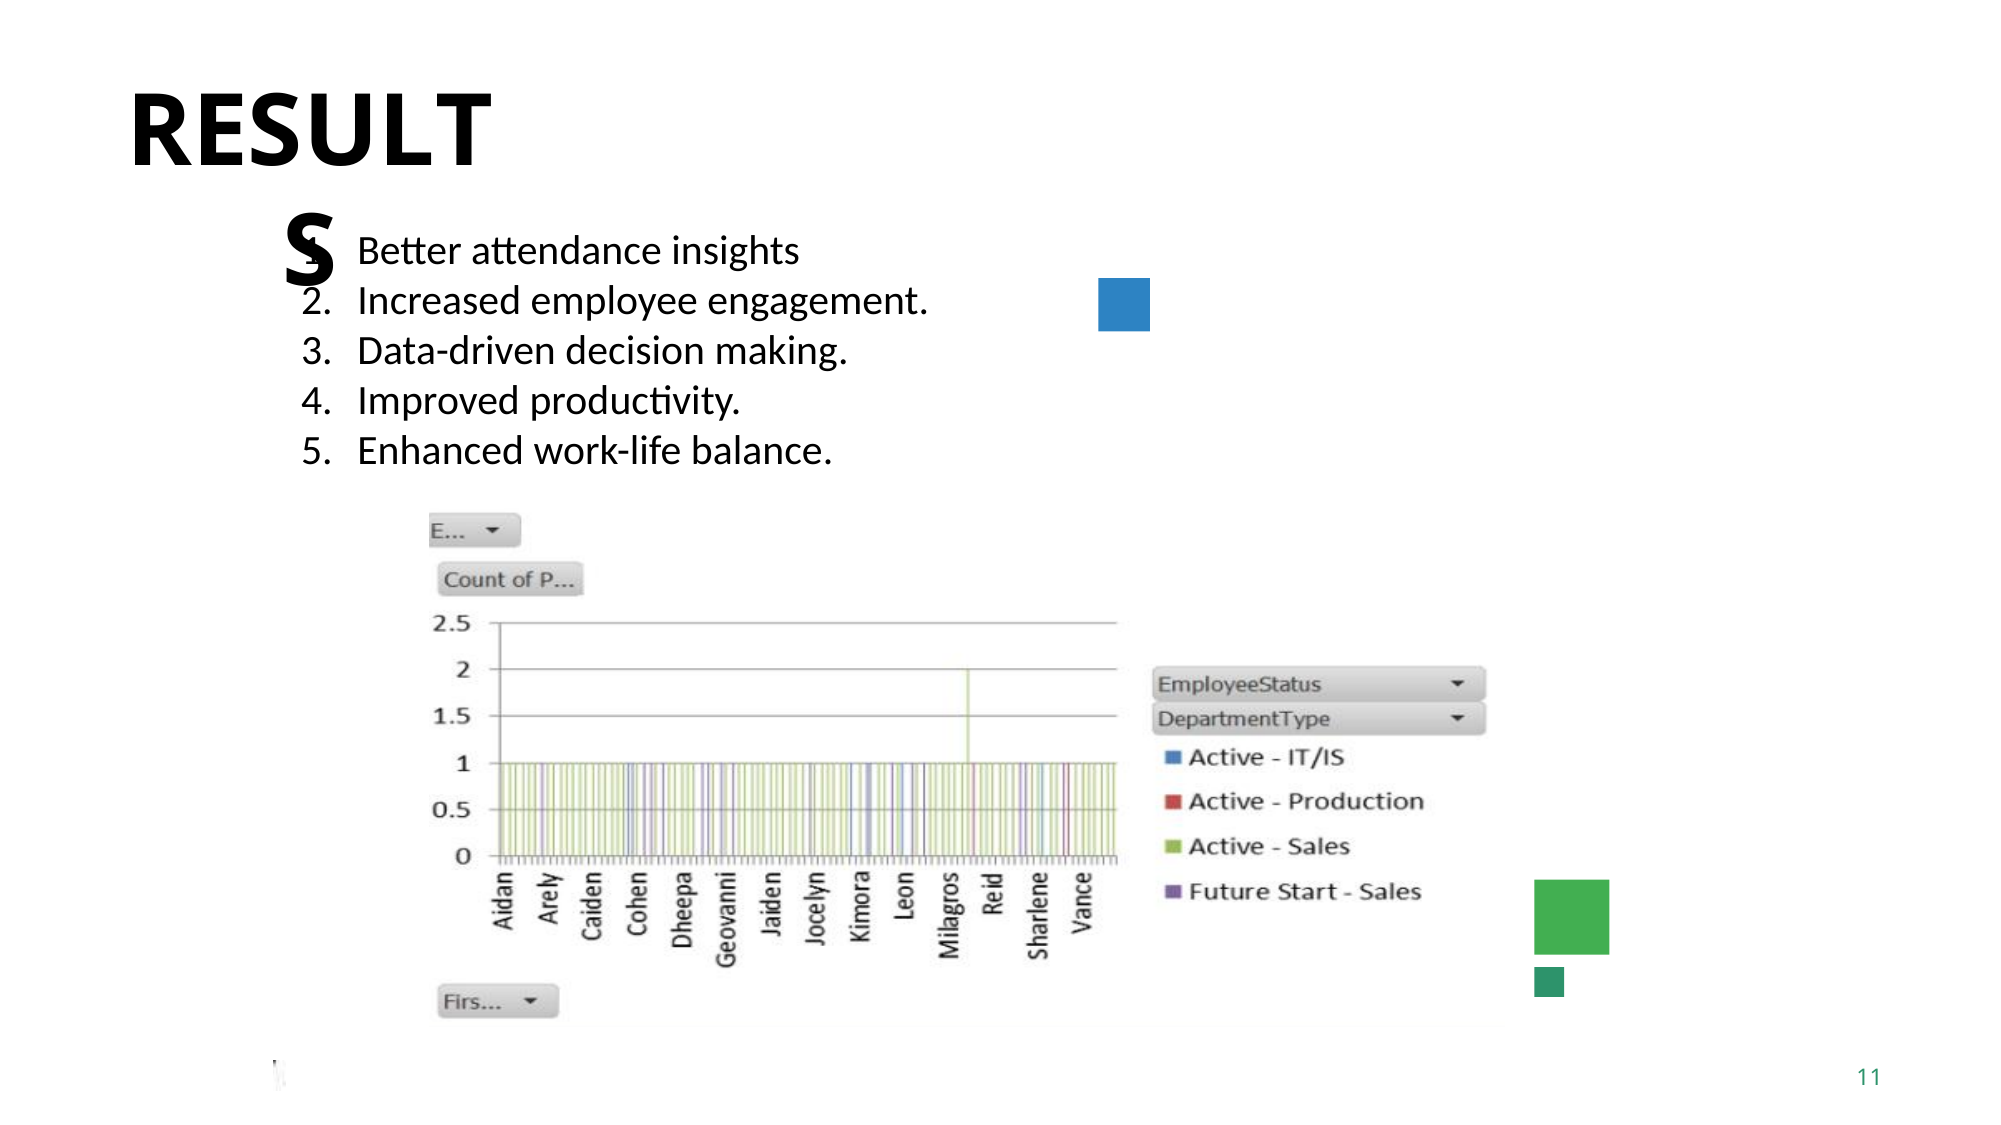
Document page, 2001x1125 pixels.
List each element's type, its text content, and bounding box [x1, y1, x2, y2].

text_box [1534, 879, 1610, 955]
picture [429, 502, 1505, 1027]
title RESULTS [123, 63, 524, 188]
text_box Better attendance insights Increased employee engagement. Data-driven decision making. Improved productivity. Enhanced work-life balance. [285, 170, 1713, 484]
picture [273, 1060, 286, 1091]
text_box 11 [1849, 1061, 1888, 1094]
text_box [1534, 967, 1565, 997]
